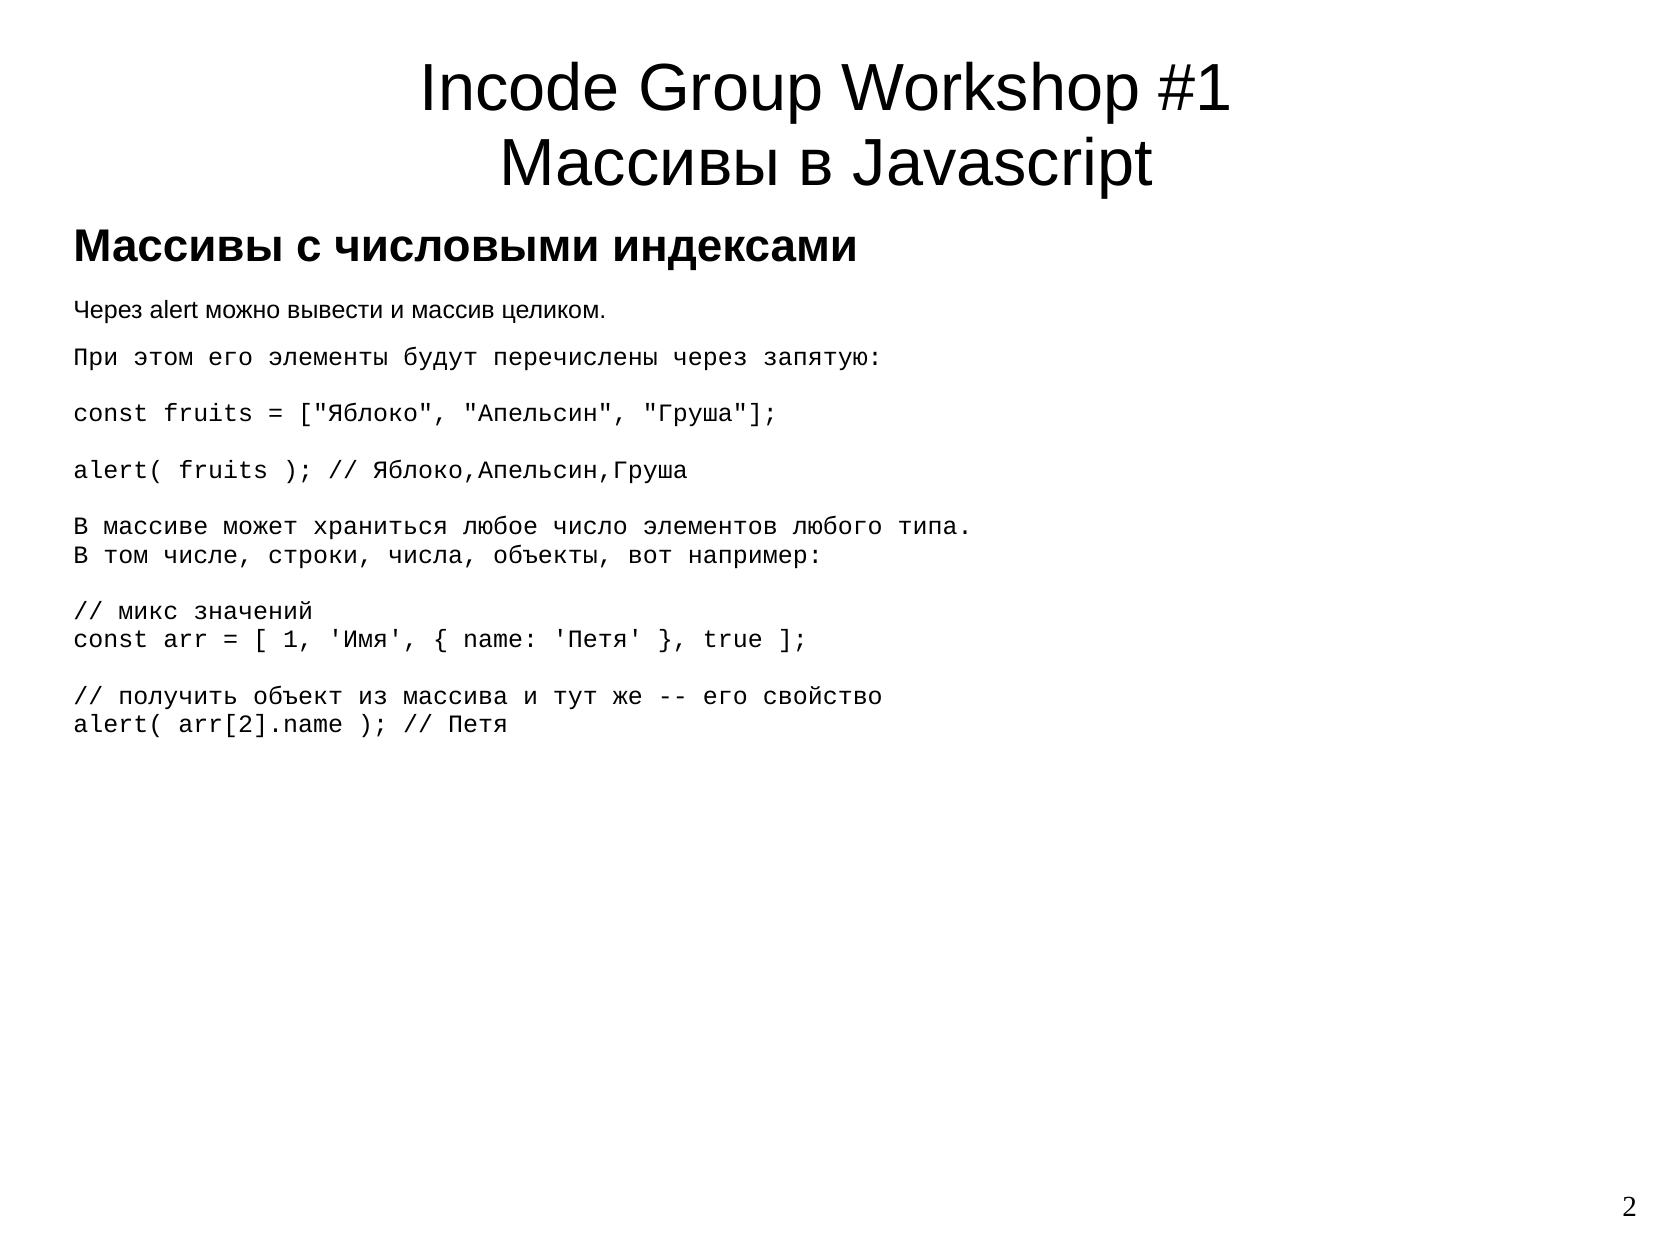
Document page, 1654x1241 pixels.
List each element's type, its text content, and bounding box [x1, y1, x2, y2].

title Incode Group Workshop #1 Массивы в Javascript [82, 49, 1571, 201]
text_box Массивы с числовыми индексами Через alert можно вывести и массив целиком. При этом его элементы будут перечислены через запятую: const fruits = ["Яблоко", "Апельсин", "Груша"]; alert( fruits ); // Яблоко,Апельсин,Груша В массиве может храниться любое число элементов любого типа. В том числе, строки, числа, объекты, вот например: // микс значений const arr = [ 1, 'Имя', { name: 'Петя' }, true ]; // получить объект из массива и тут же -- его свойство alert( arr[2].name ); // Петя [58, 212, 1571, 1212]
